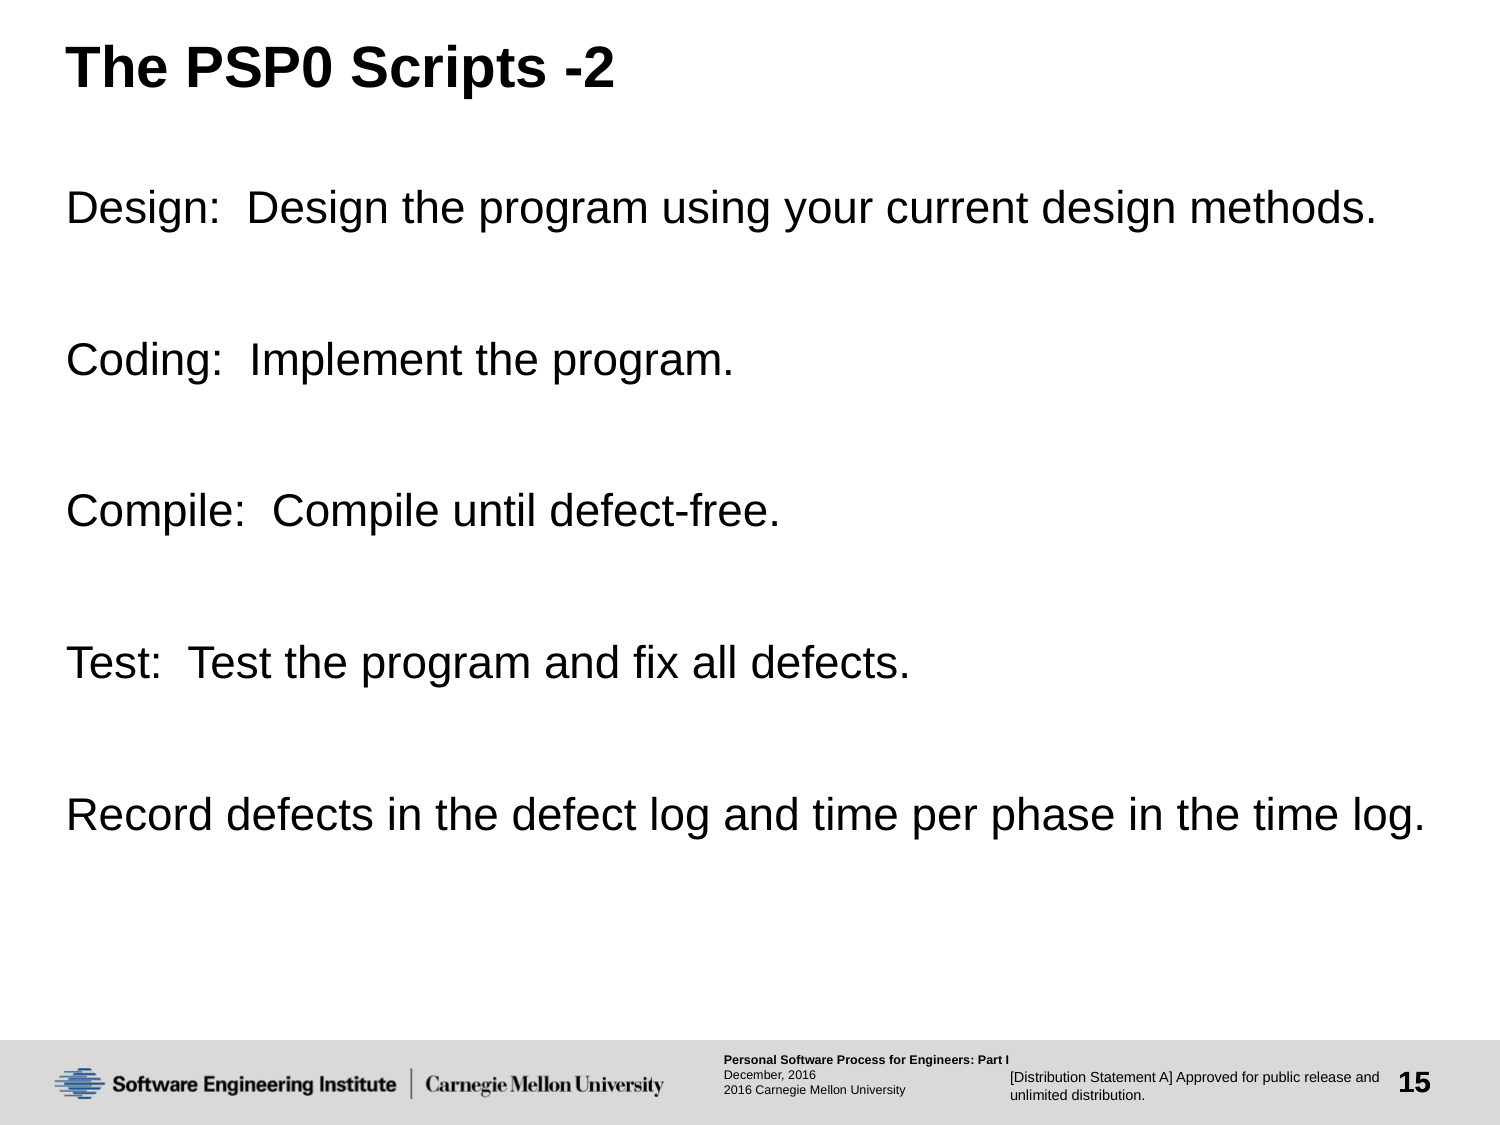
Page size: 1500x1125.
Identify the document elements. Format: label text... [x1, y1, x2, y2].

picture [46, 1061, 673, 1104]
list Design: Design the program using your current design methods. Coding: Implement the program. Compile: Compile until defect-free. Test: Test the program and fix all defects. Record defects in the defect log and time per phase in the time log. [65, 177, 1431, 1000]
title The PSP0 Scripts -2 [65, 37, 1313, 148]
